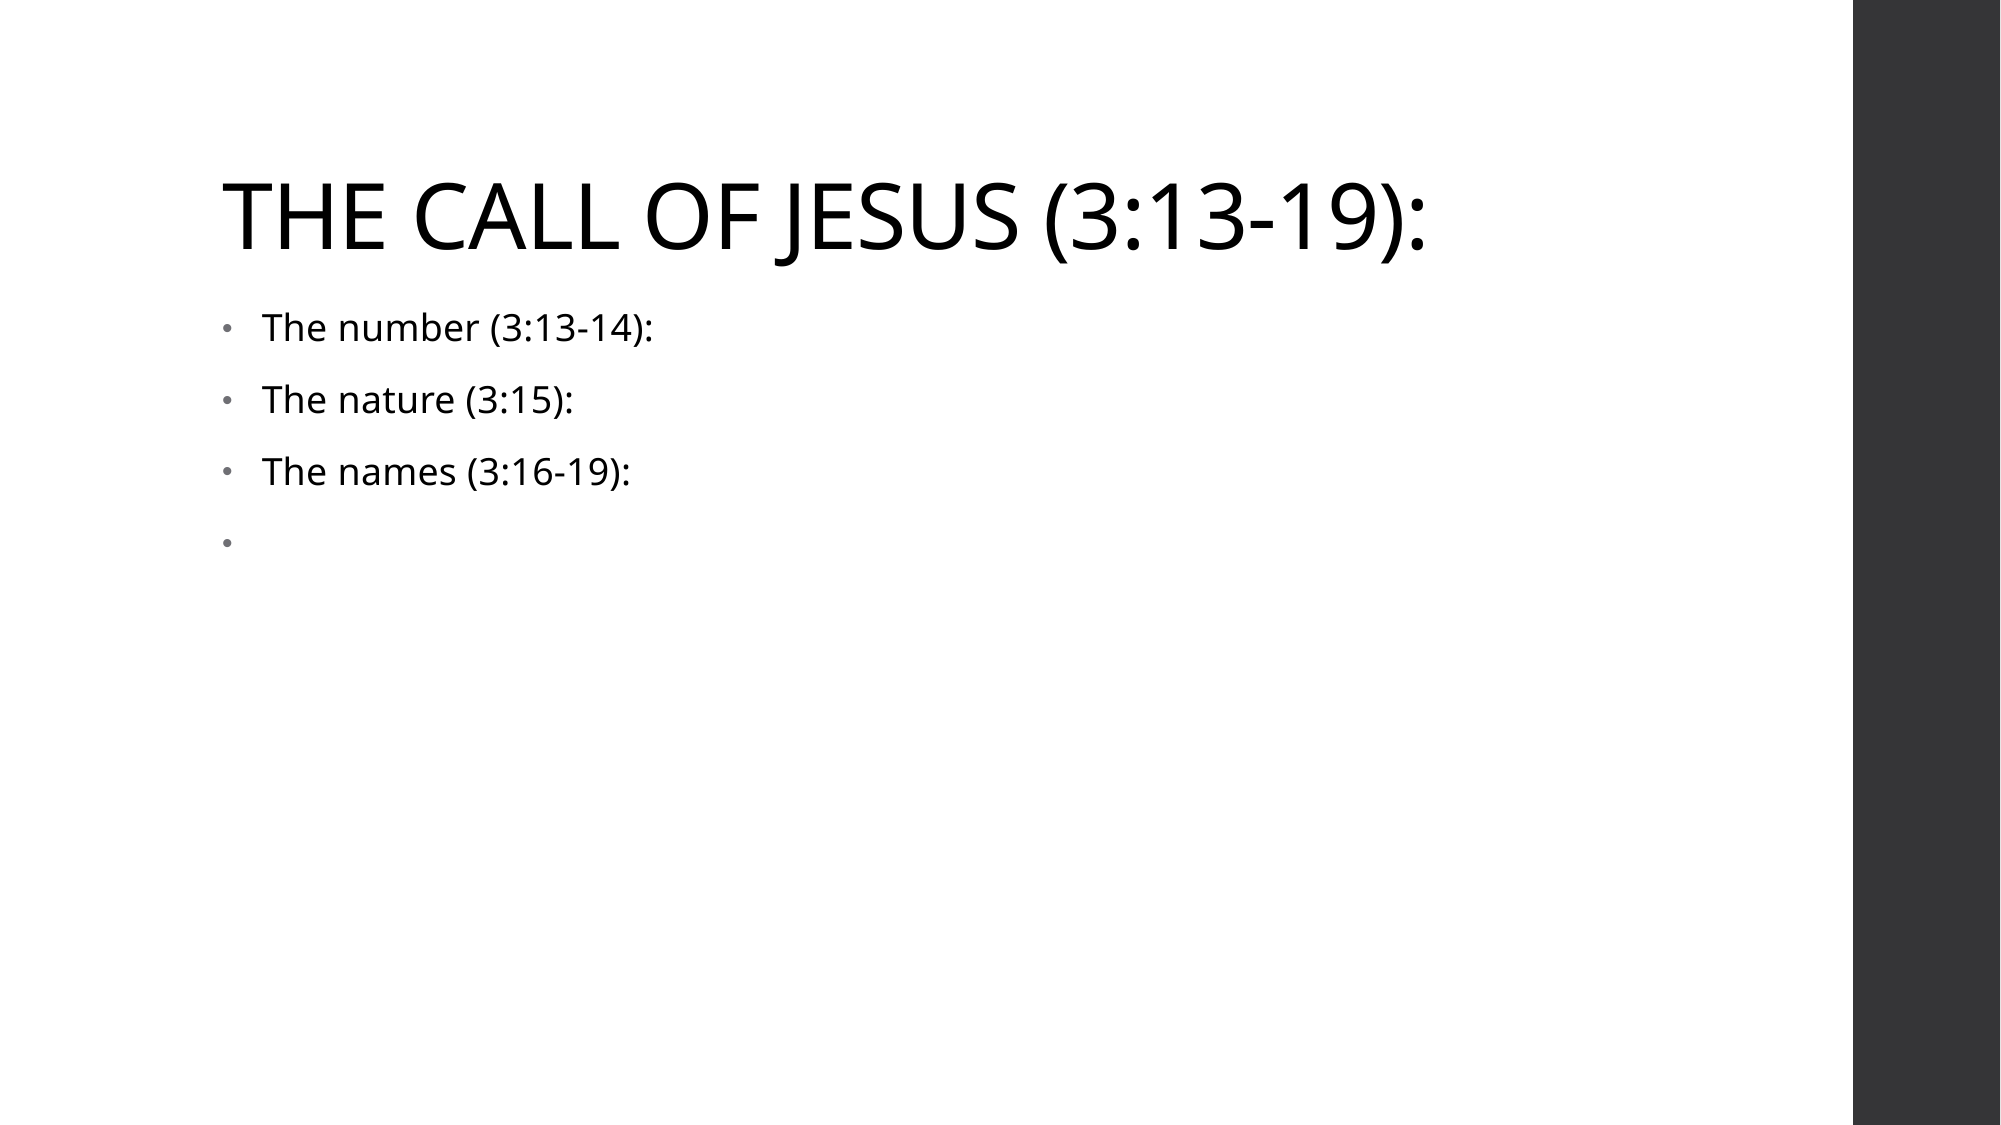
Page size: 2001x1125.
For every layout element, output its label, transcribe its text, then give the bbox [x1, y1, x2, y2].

title THE CALL OF JESUS (3:13-19): [206, 60, 1797, 278]
list The number (3:13-14): The nature (3:15): The names (3:16-19): [206, 299, 1617, 1014]
